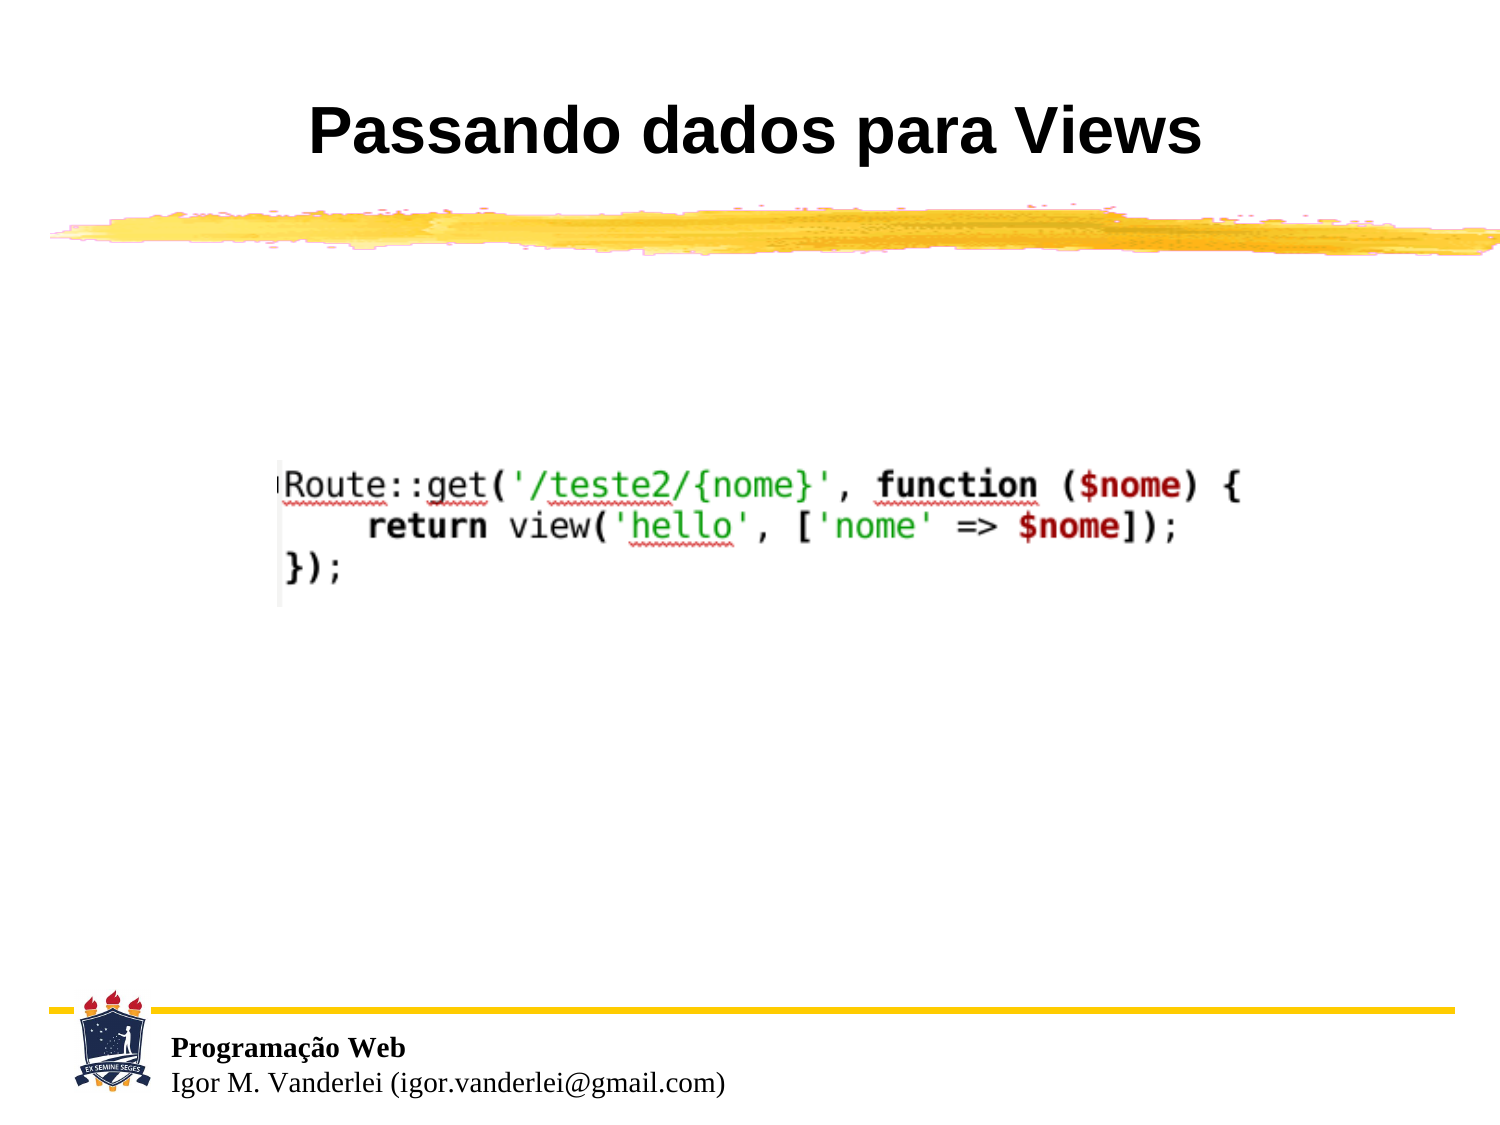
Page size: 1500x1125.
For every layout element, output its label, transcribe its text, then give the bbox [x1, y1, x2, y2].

picture [277, 460, 1281, 607]
picture [50, 198, 1500, 267]
picture [74, 989, 151, 1093]
title Passando dados para Views [24, 54, 1488, 175]
